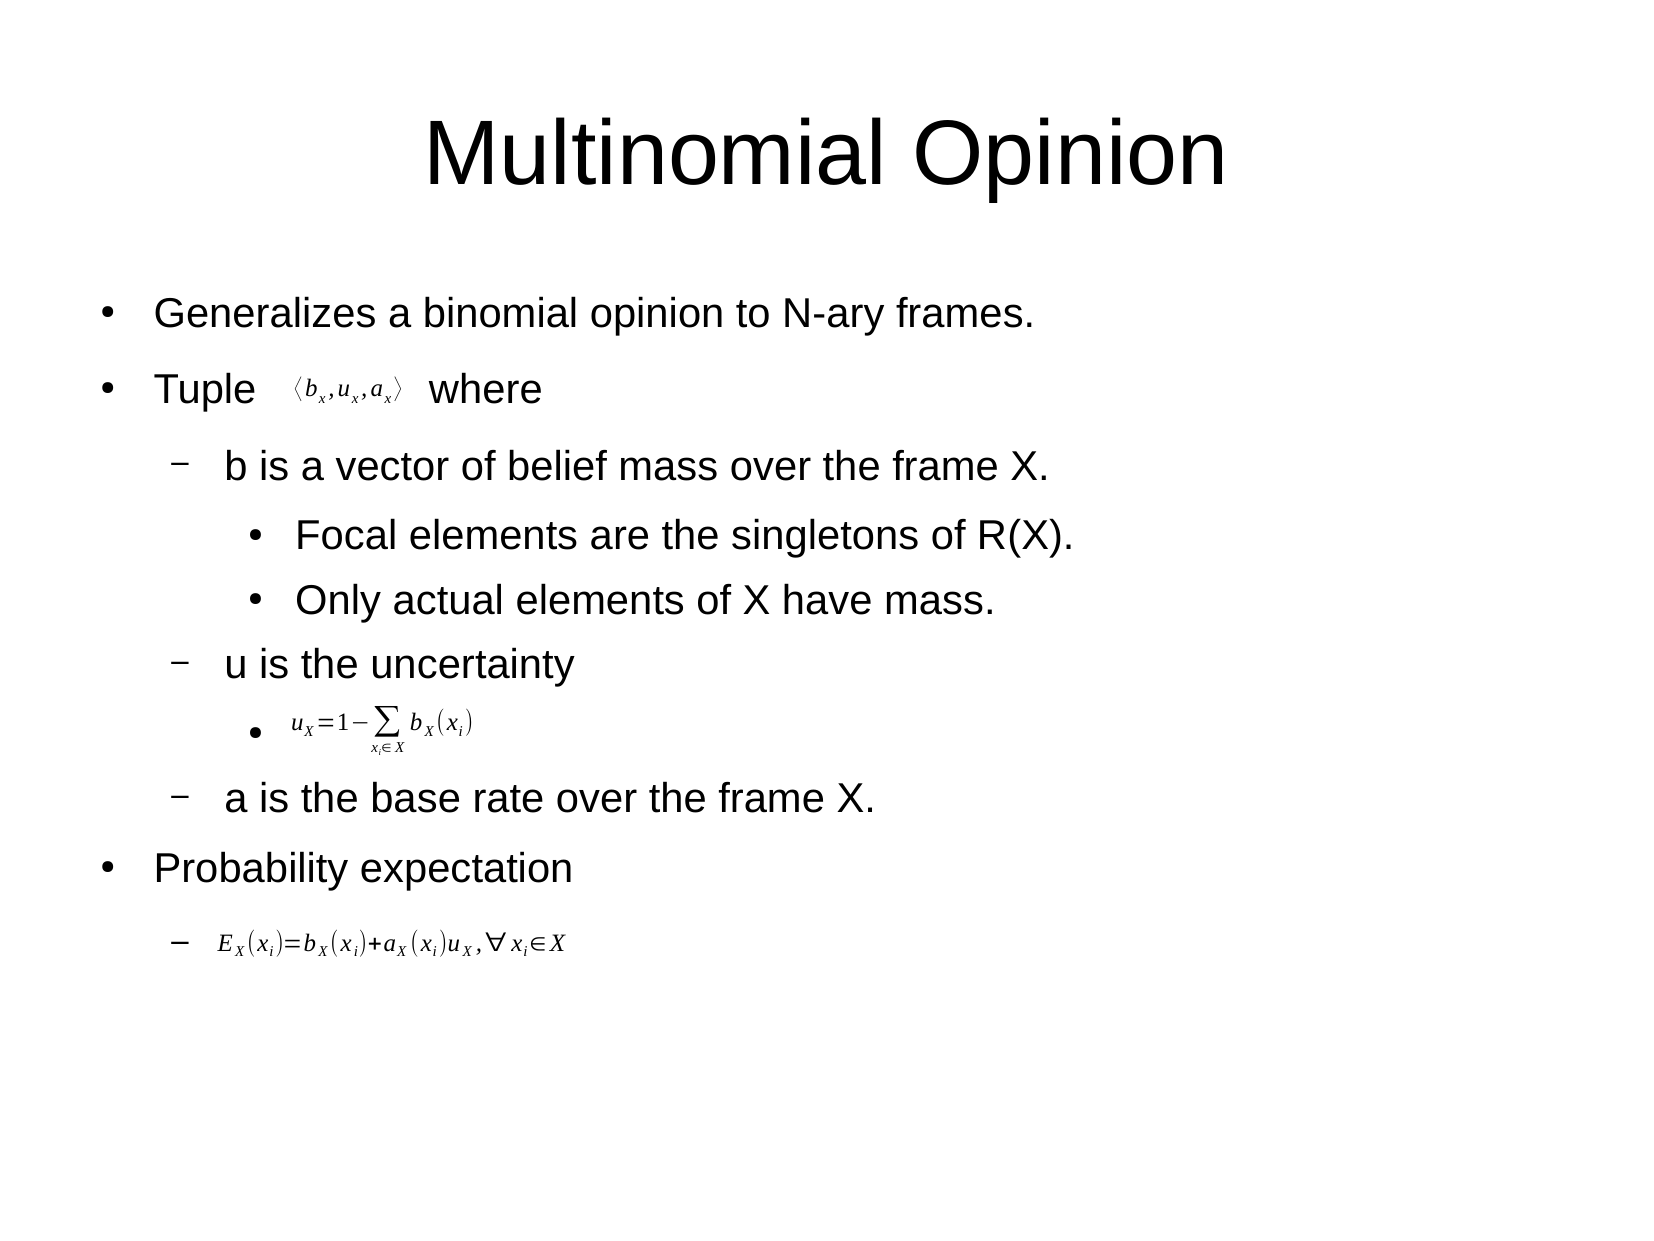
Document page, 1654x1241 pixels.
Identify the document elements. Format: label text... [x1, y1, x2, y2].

list Generalizes a binomial opinion to N-ary frames. Tuple where b is a vector of belief mass over the frame X. Focal elements are the singletons of R(X). Only actual elements of X have mass. u is the uncertainty a is the base rate over the frame X. Probability expectation [82, 290, 1571, 1010]
chart [210, 927, 574, 961]
title Multinomial Opinion [82, 49, 1571, 257]
chart [285, 705, 479, 758]
chart [287, 375, 409, 407]
